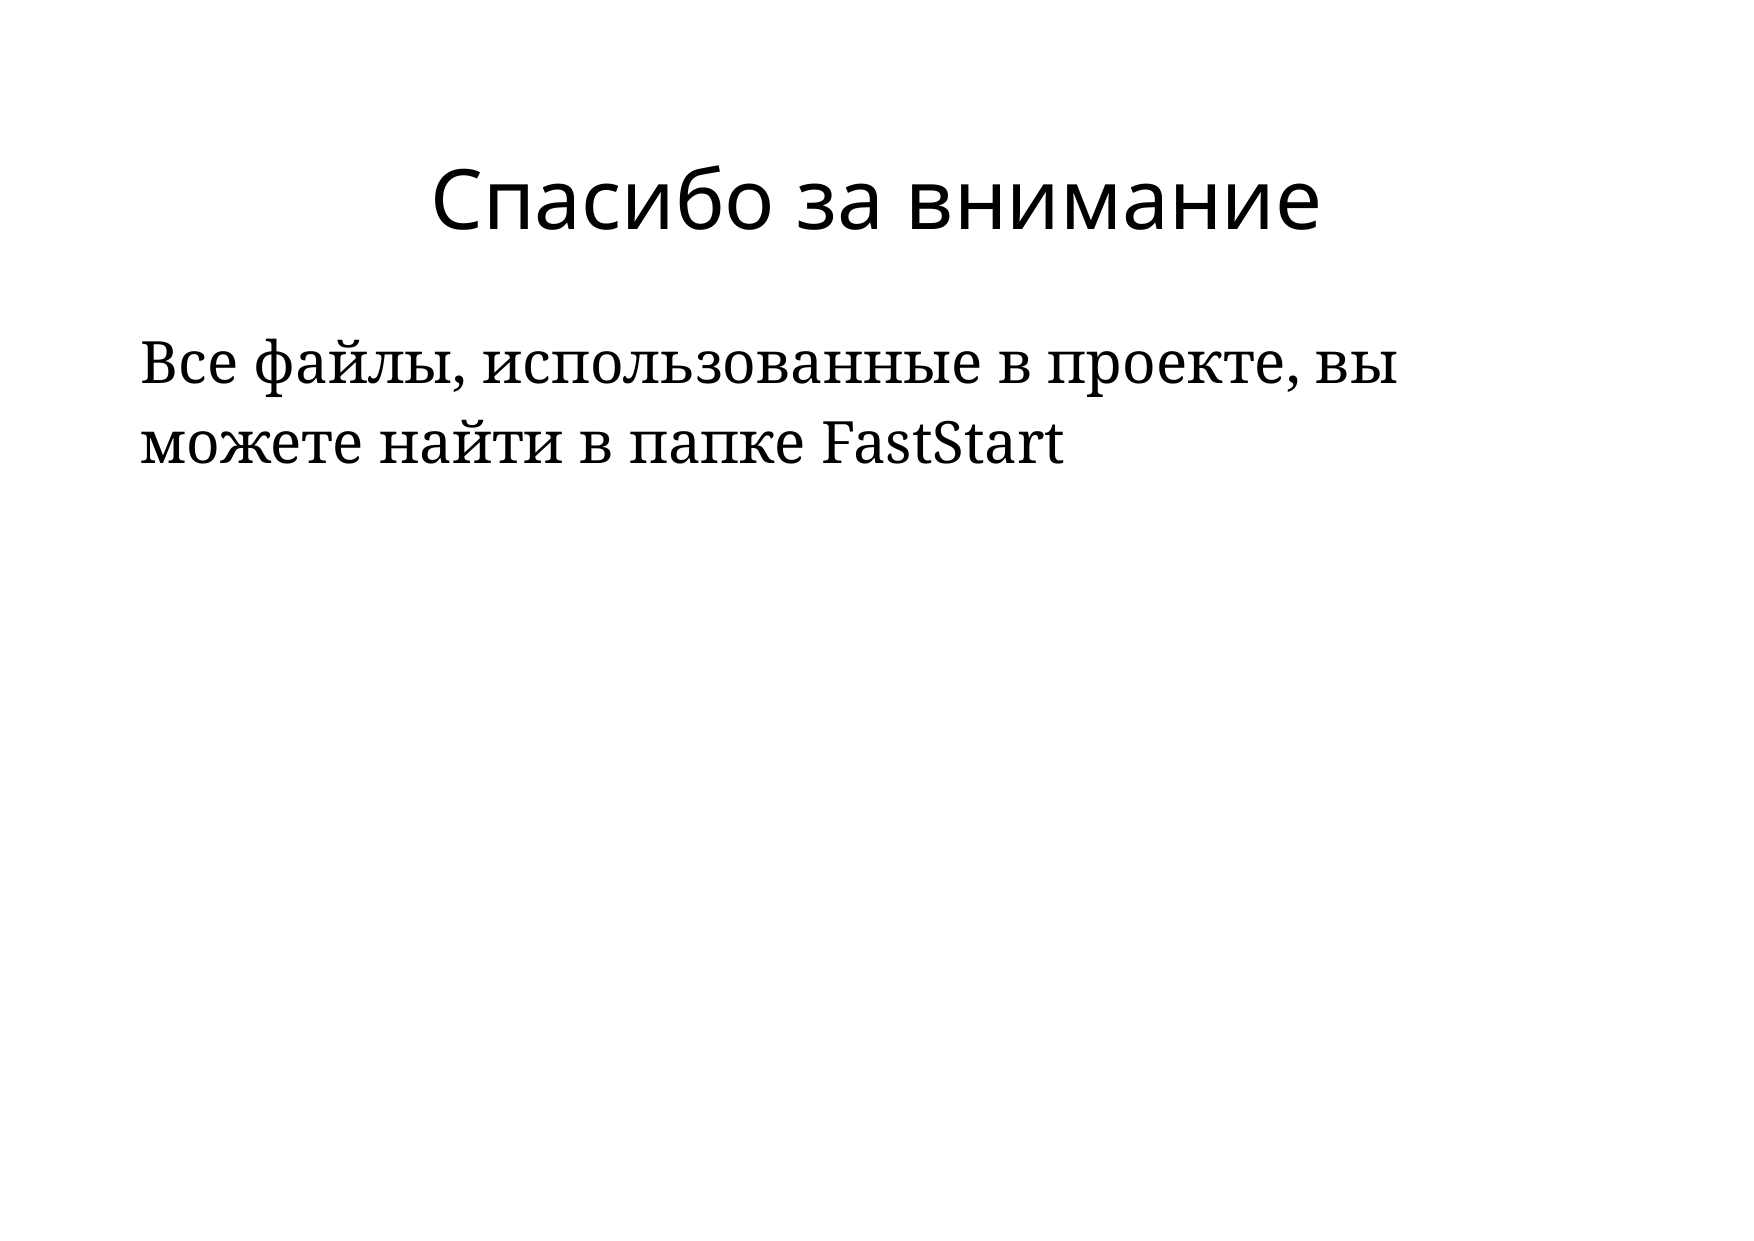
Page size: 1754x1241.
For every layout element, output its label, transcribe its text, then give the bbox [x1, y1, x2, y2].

list Все файлы, использованные в проекте, вы можете найти в папке FastStart [140, 321, 1614, 1063]
title Спасибо за внимание [140, 103, 1614, 292]
